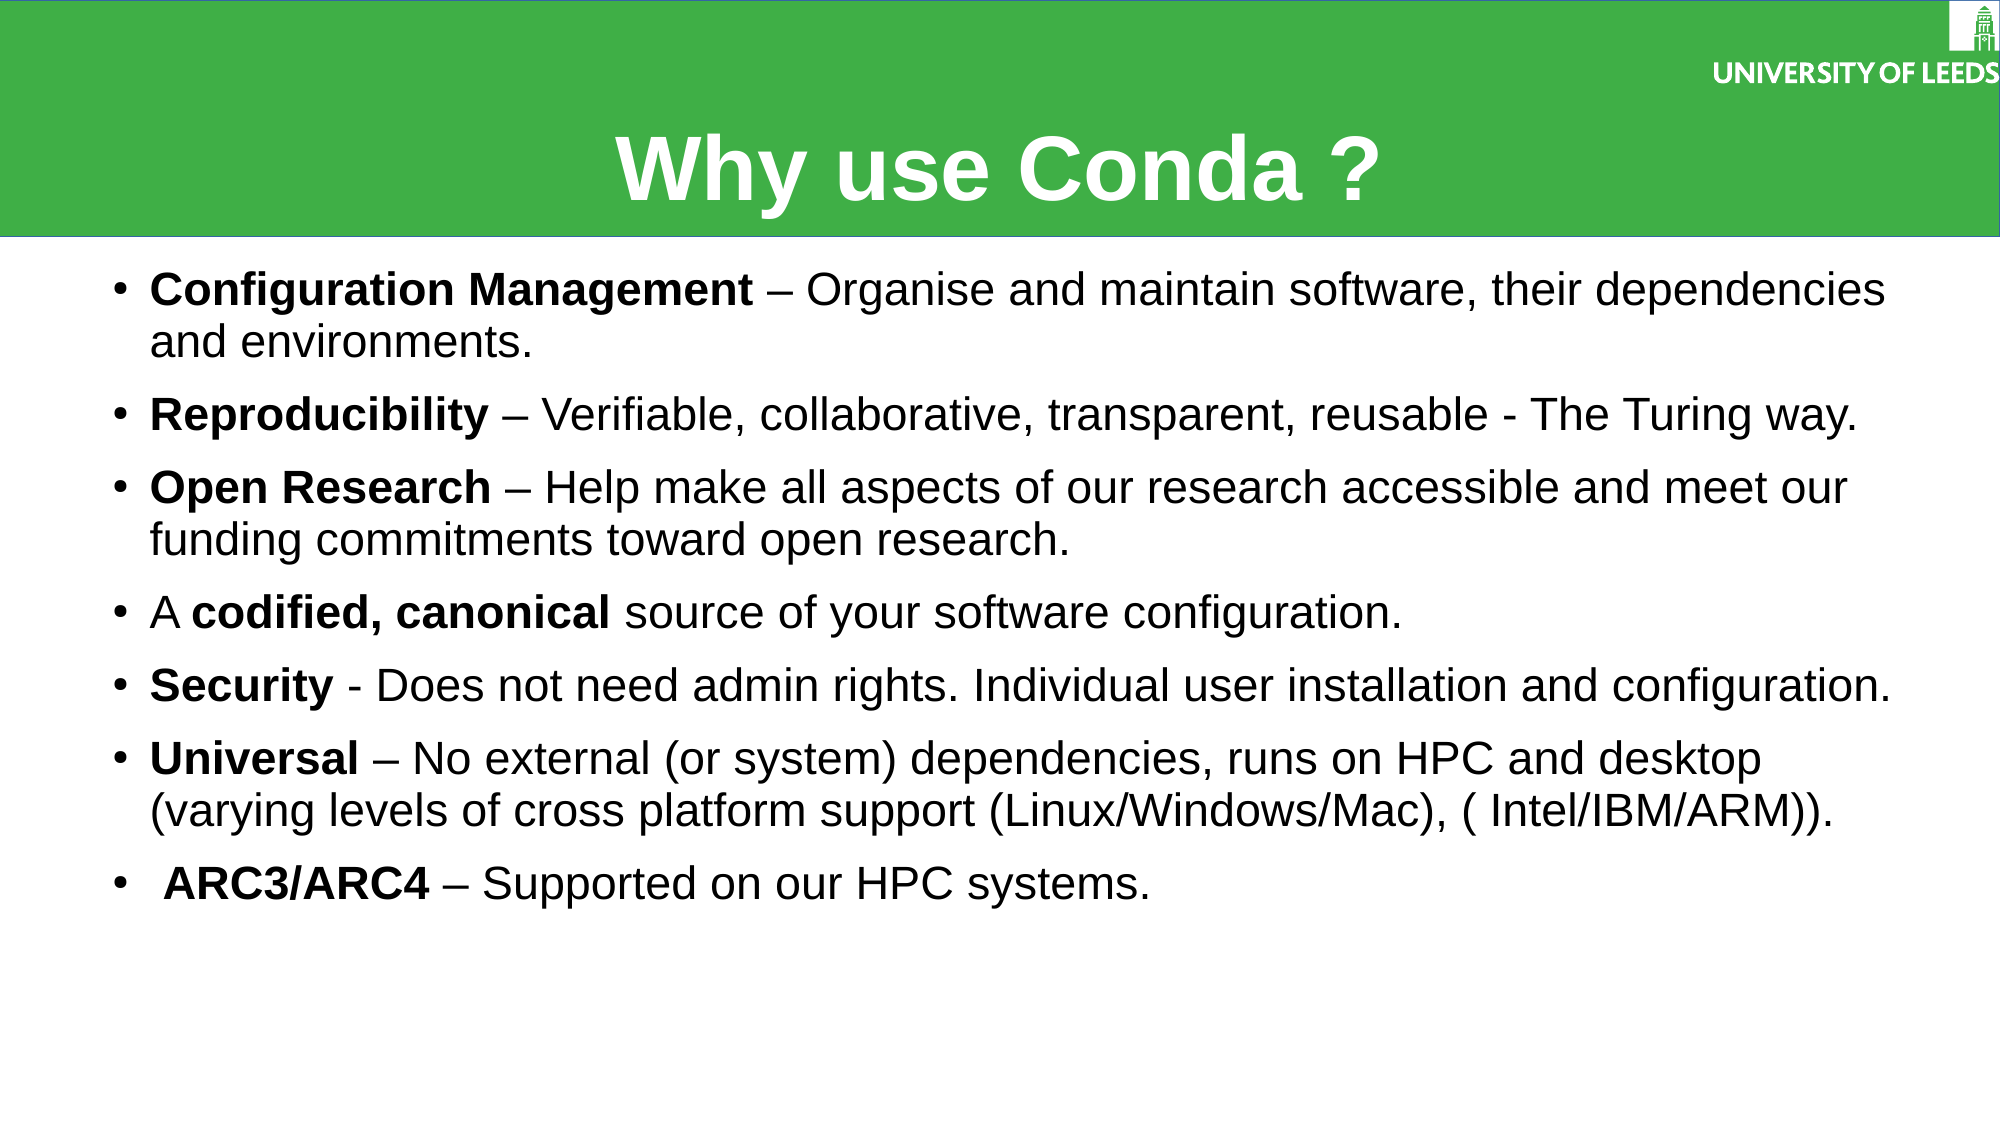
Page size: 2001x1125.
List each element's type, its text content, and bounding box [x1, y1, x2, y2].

list Configuration Management – Organise and maintain software, their dependencies and environments. Reproducibility – Verifiable, collaborative, transparent, reusable - The Turing way. Open Research – Help make all aspects of our research accessible and meet our funding commitments toward open research. A codified, canonical source of your software configuration. Security - Does not need admin rights. Individual user installation and configuration. Universal – No external (or system) dependencies, runs on HPC and desktop (varying levels of cross platform support (Linux/Windows/Mac), ( Intel/IBM/ARM)). ARC3/ARC4 – Supported on our HPC systems. [99, 263, 1900, 916]
title Why use Conda ? [137, 59, 1863, 263]
text_box [0, 0, 1712, 237]
picture [1712, 0, 2000, 85]
text_box [1863, 85, 2000, 237]
